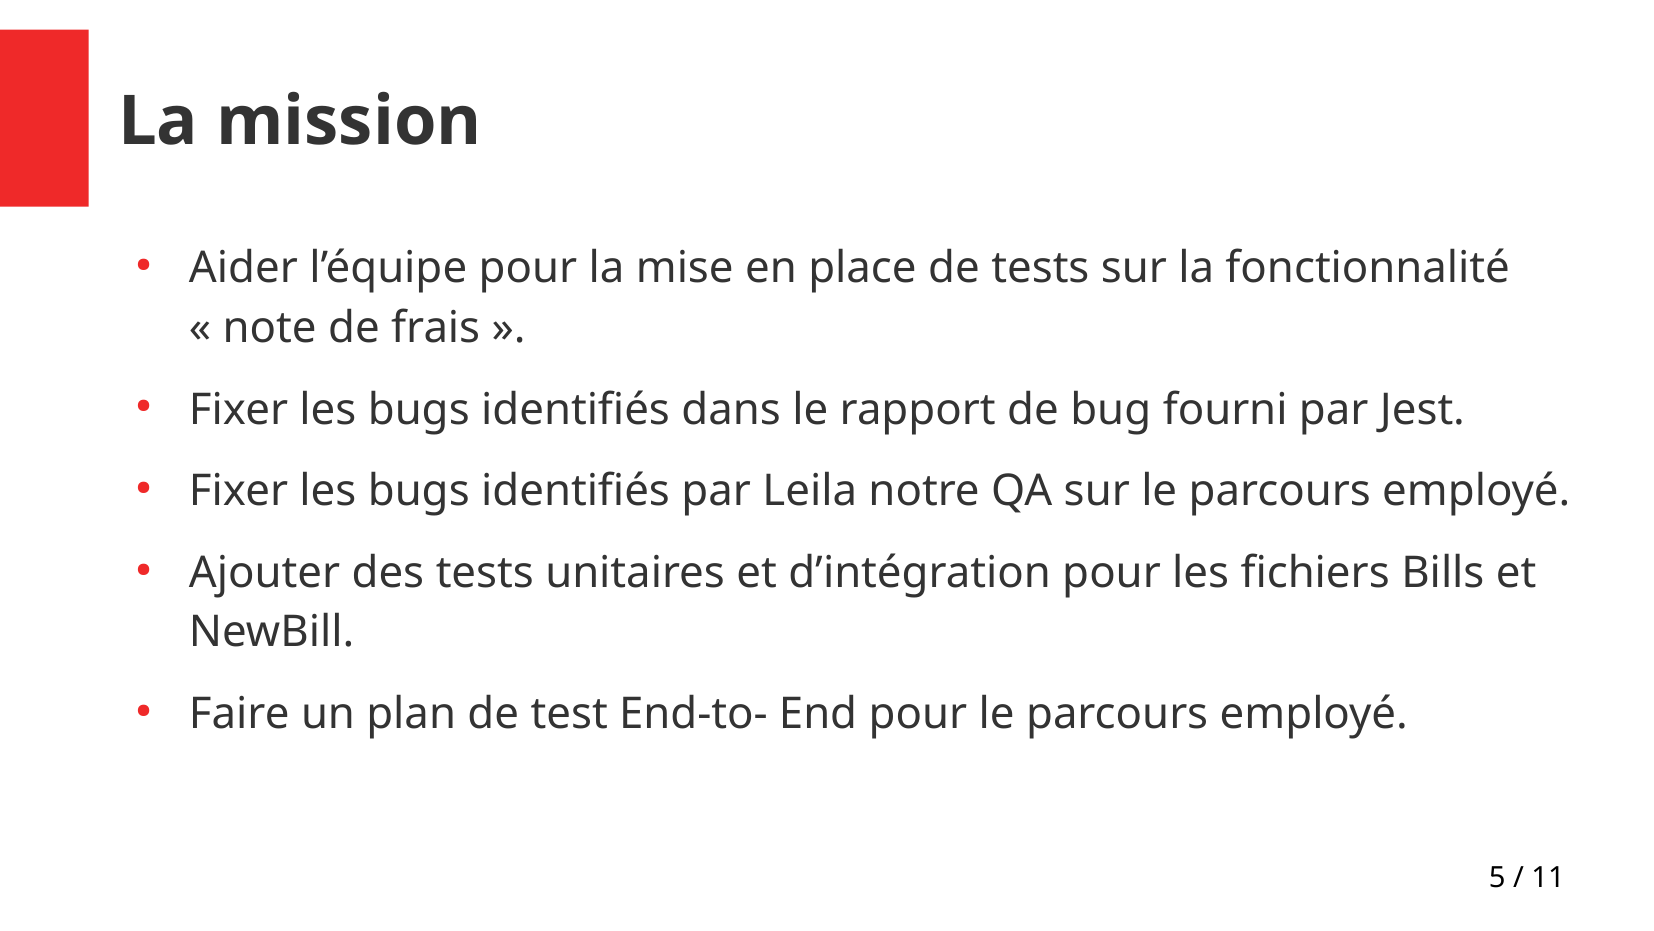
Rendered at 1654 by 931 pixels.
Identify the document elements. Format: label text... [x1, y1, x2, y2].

list Aider l’équipe pour la mise en place de tests sur la fonctionnalité « note de frais ». Fixer les bugs identifiés dans le rapport de bug fourni par Jest. Fixer les bugs identifiés par Leila notre QA sur le parcours employé. Ajouter des tests unitaires et d’intégration pour les fichiers Bills et NewBill. Faire un plan de test End-to- End pour le parcours employé. [118, 236, 1595, 798]
title La mission [118, 29, 1595, 207]
